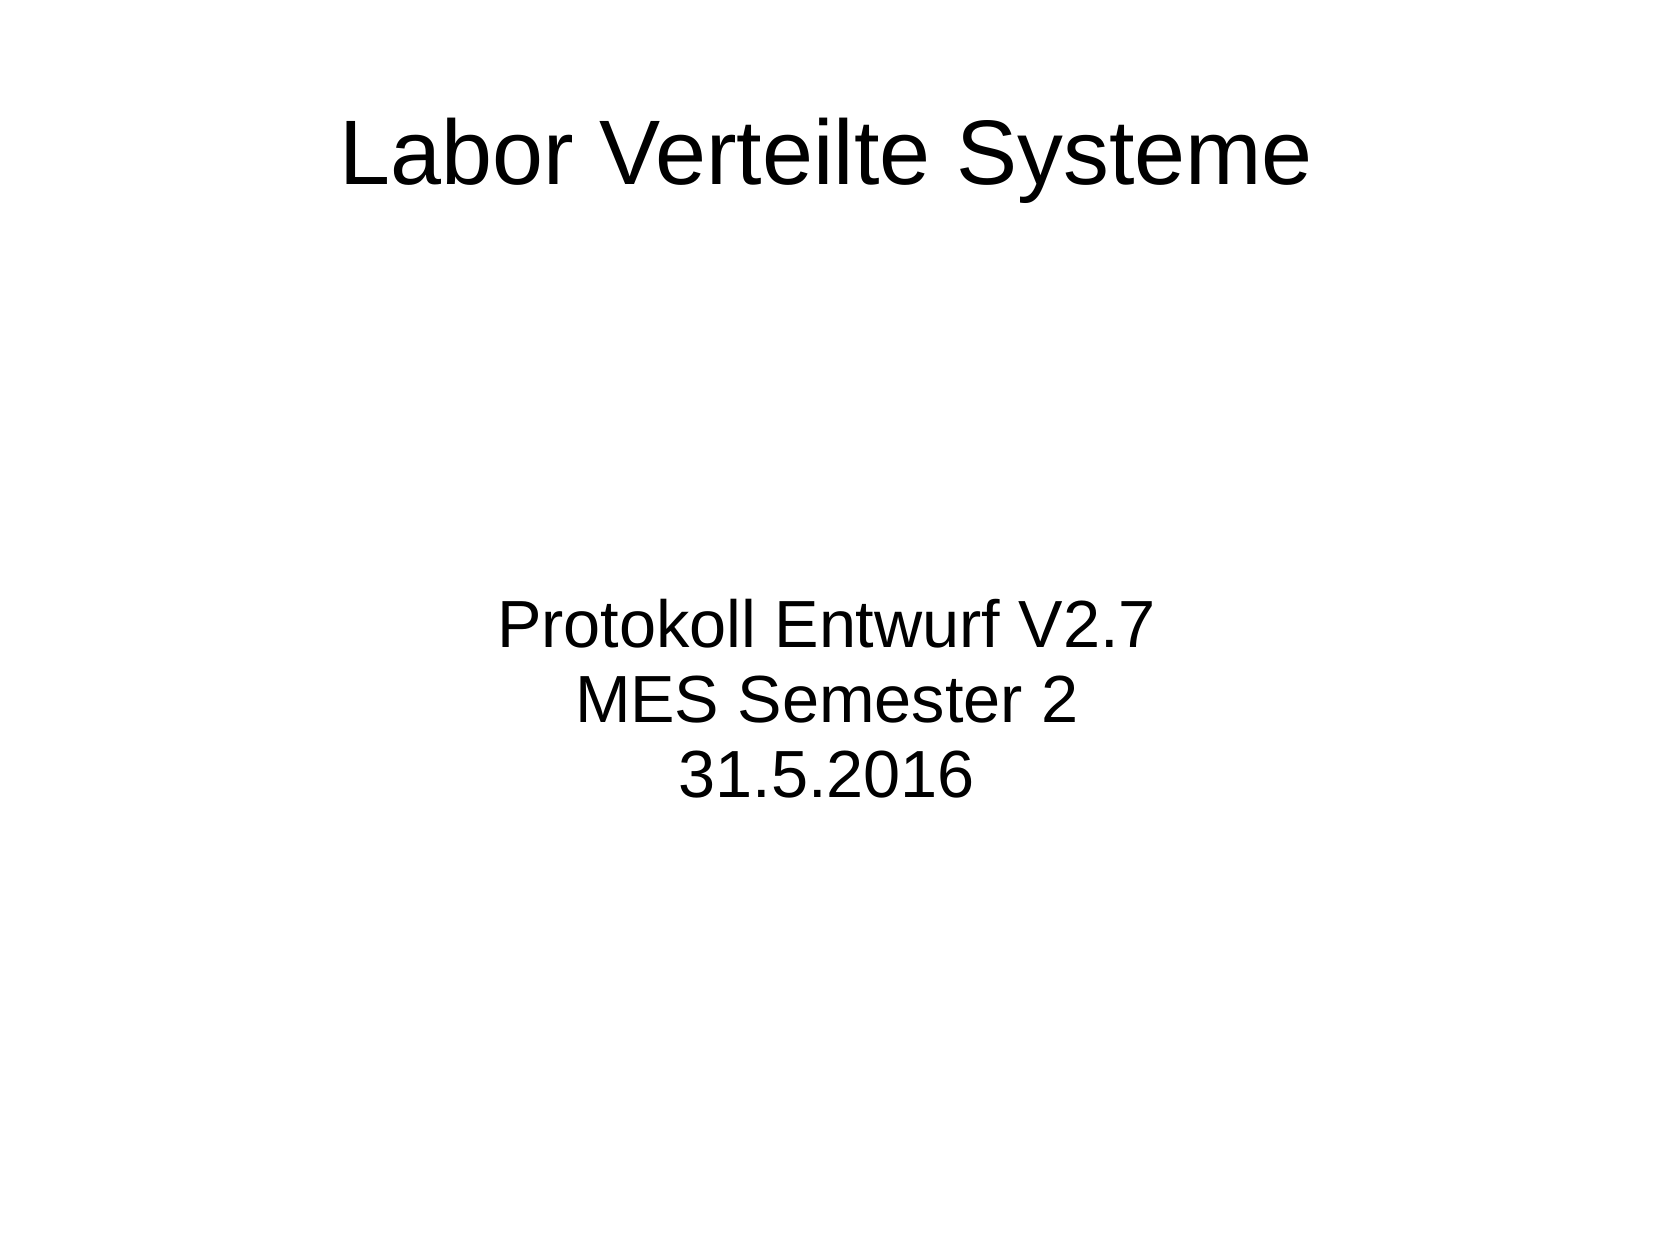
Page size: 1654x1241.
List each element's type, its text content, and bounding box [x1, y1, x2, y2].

title Labor Verteilte Systeme [82, 49, 1571, 257]
subtitle Protokoll Entwurf V2.7 MES Semester 2 31.5.2016 [82, 290, 1571, 1109]
